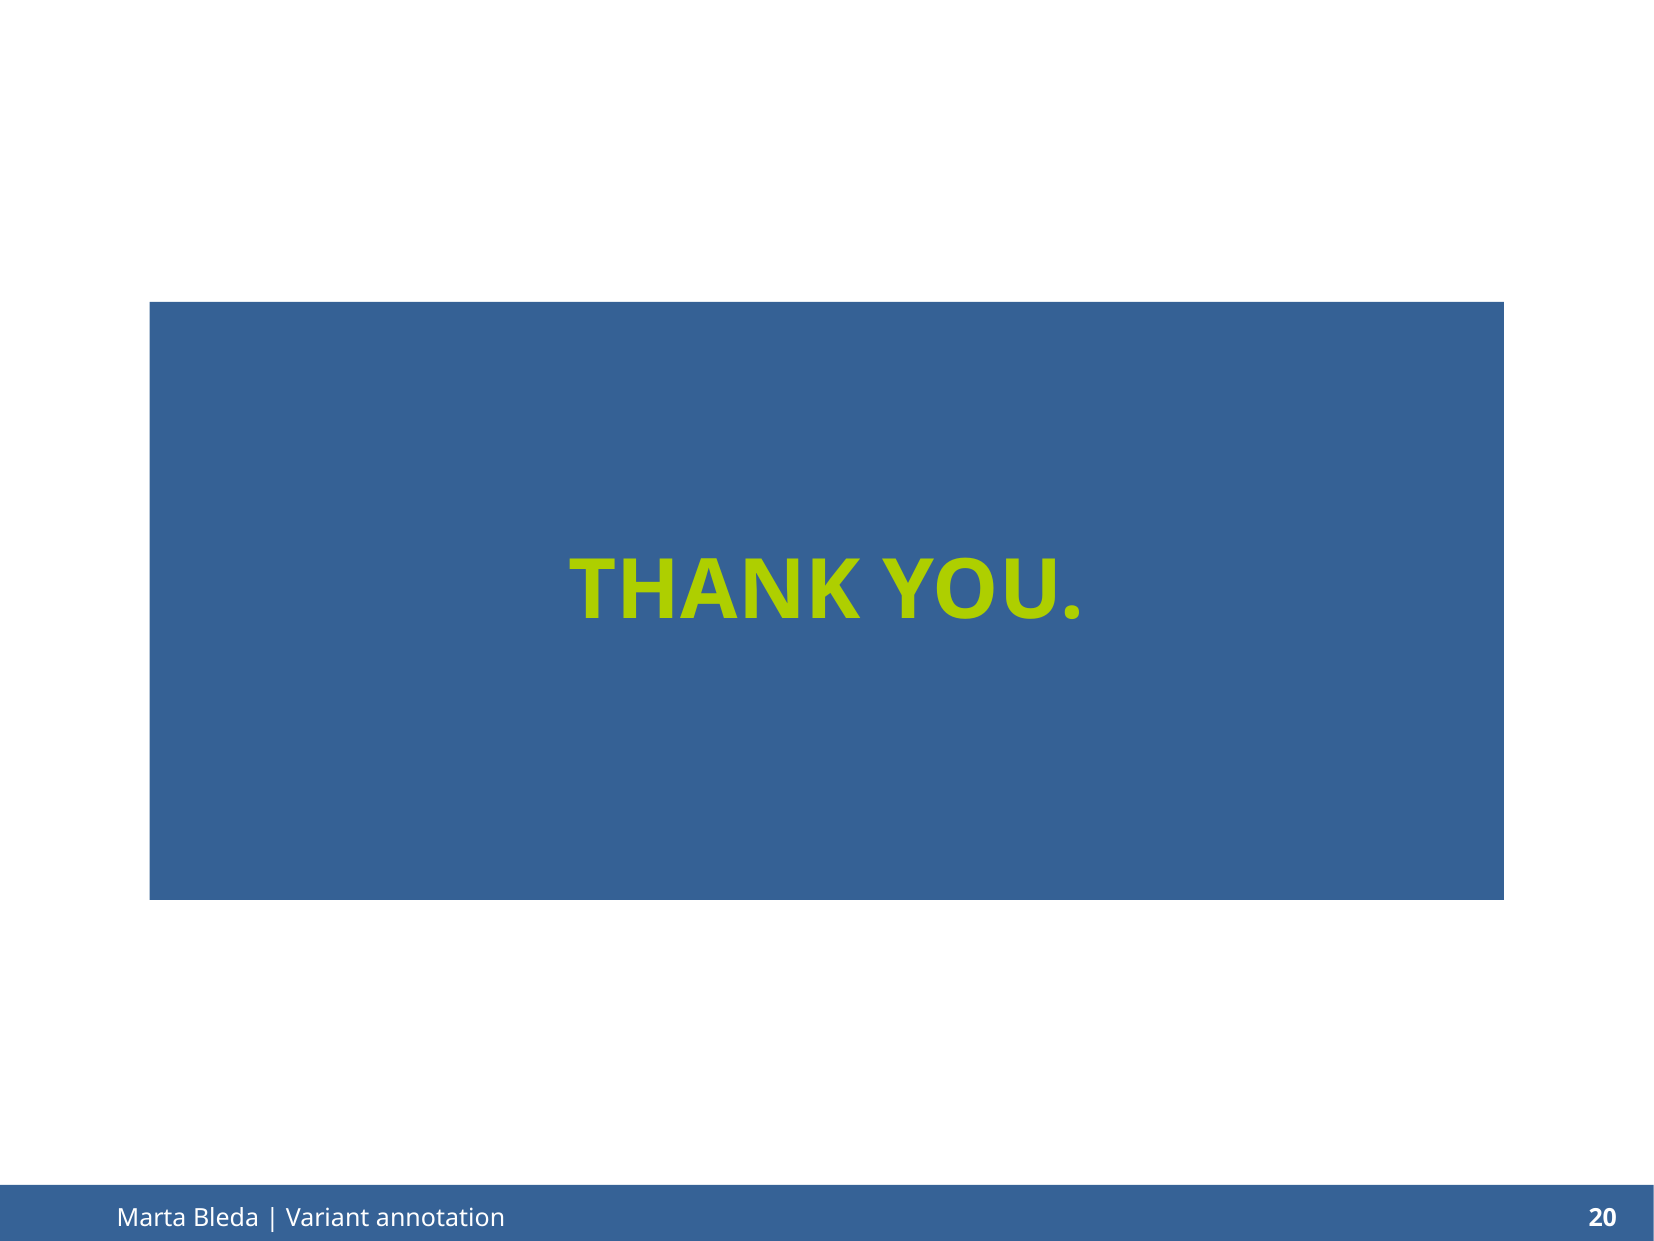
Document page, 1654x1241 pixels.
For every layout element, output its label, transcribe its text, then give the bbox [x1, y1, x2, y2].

title THANK YOU. [219, 482, 1435, 690]
